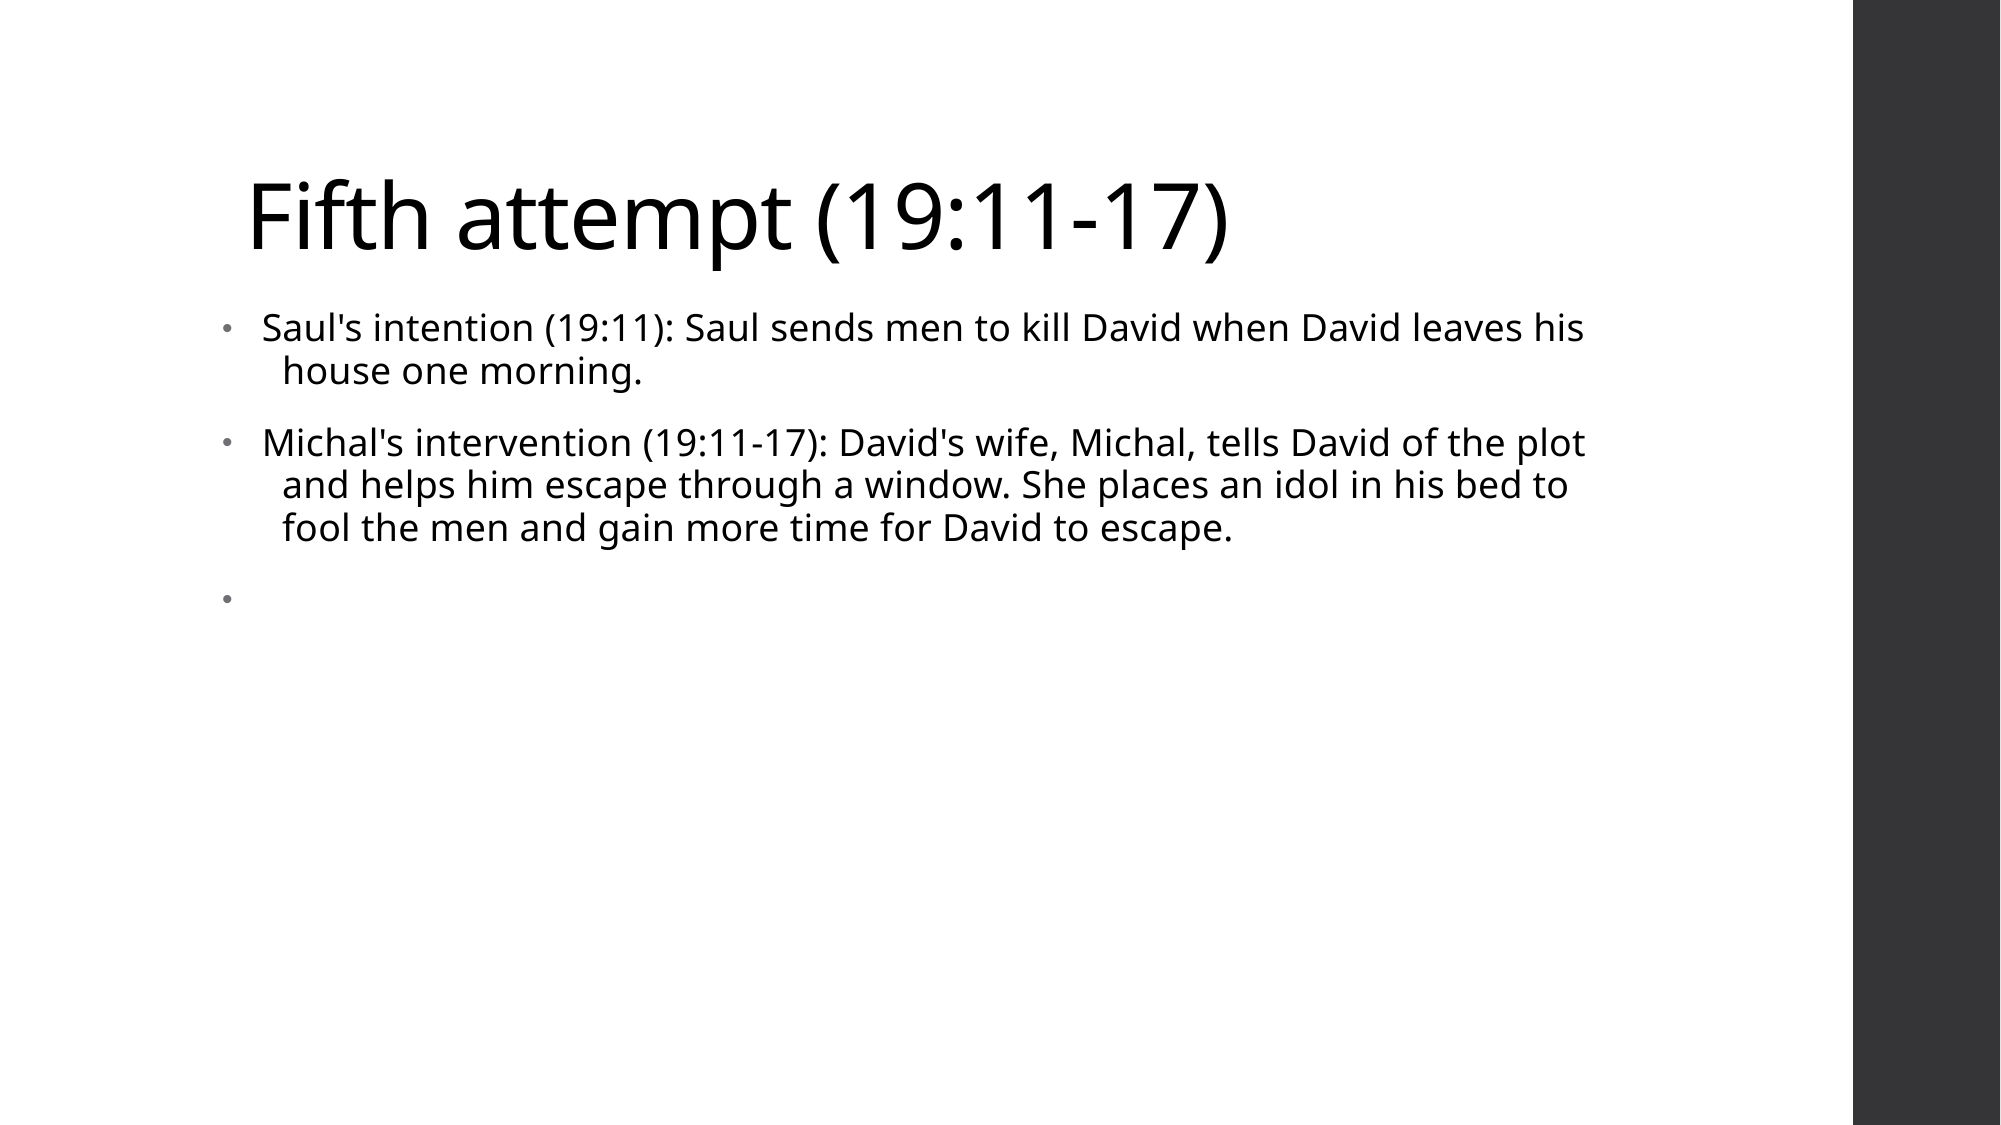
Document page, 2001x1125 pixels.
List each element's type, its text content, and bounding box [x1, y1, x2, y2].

title Fifth attempt (19:11-17) [206, 60, 1797, 278]
list Saul's intention (19:11): Saul sends men to kill David when David leaves his house one morning. Michal's intervention (19:11-17): David's wife, Michal, tells David of the plot and helps him escape through a window. She places an idol in his bed to fool the men and gain more time for David to escape. [206, 299, 1617, 1014]
